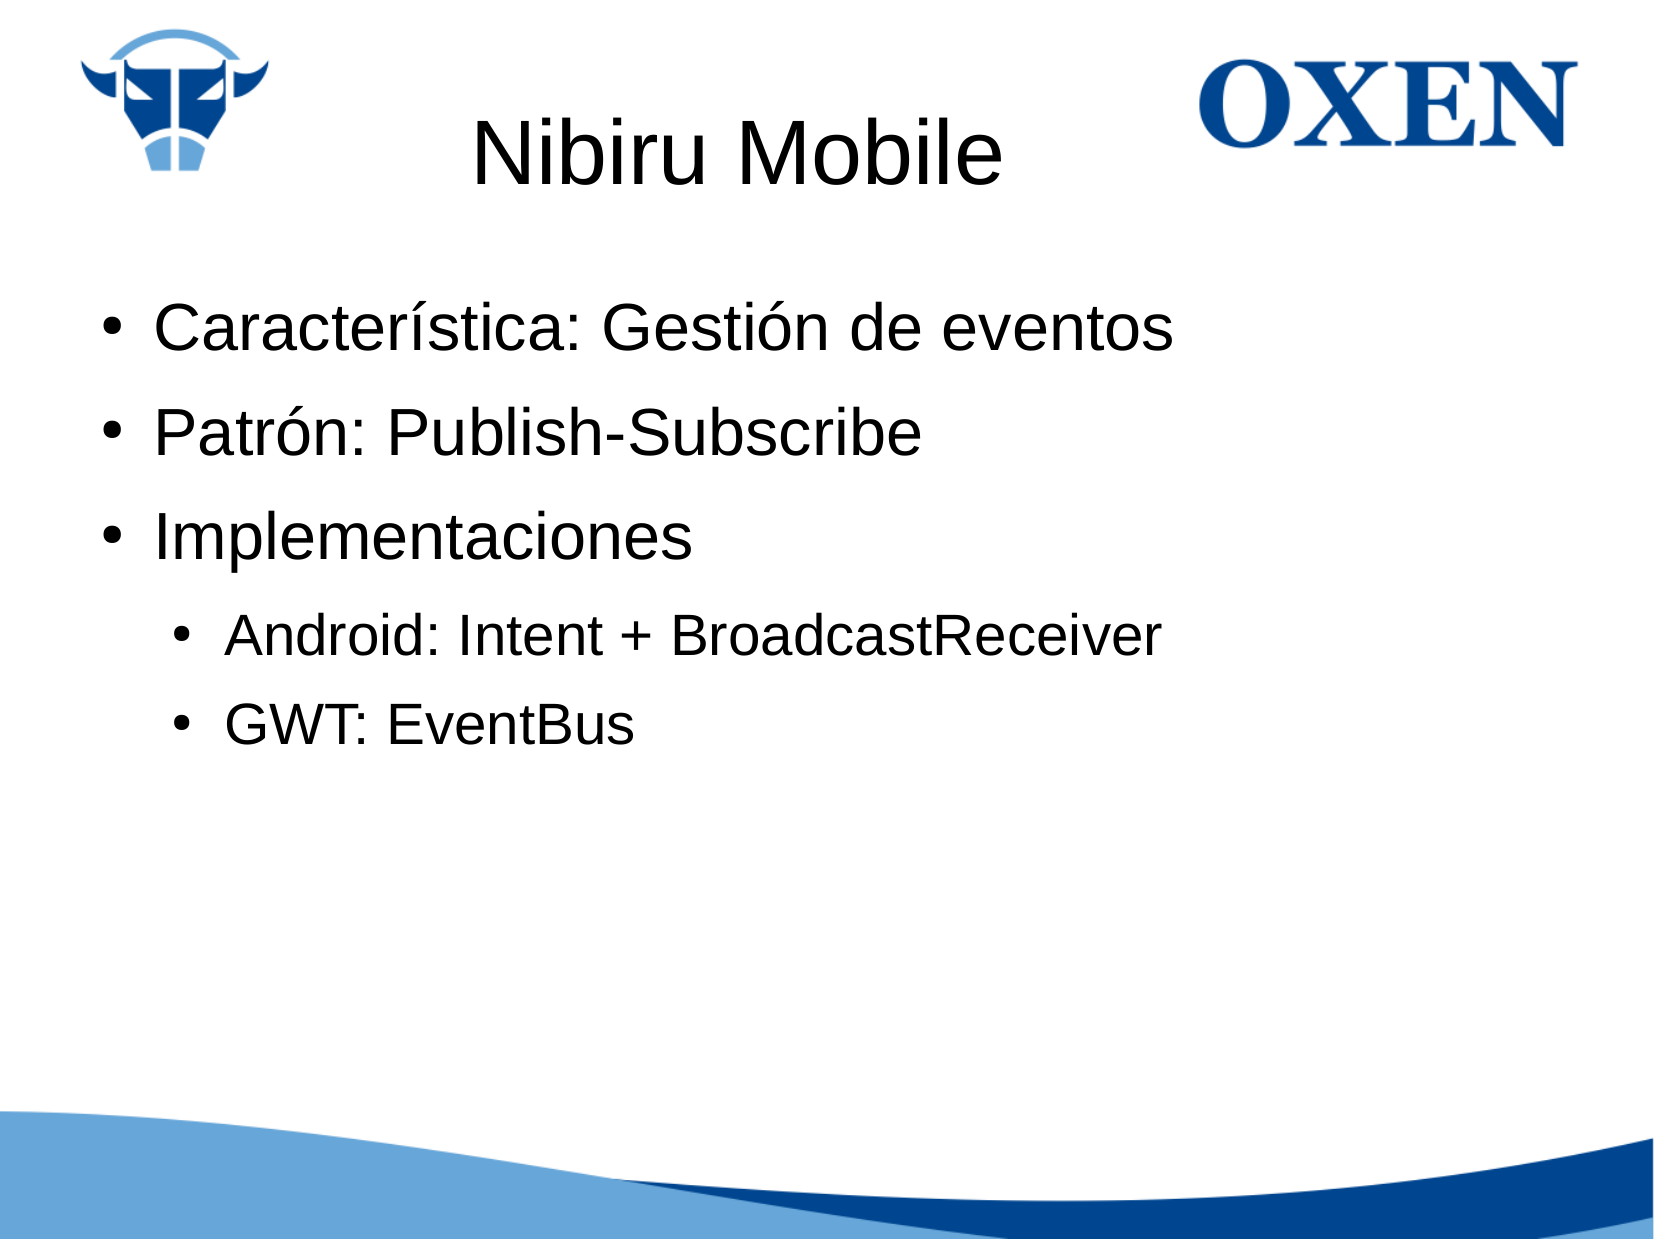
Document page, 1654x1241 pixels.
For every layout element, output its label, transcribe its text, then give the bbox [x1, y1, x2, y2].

title Nibiru Mobile [265, 49, 1211, 257]
list Característica: Gestión de eventos Patrón: Publish-Subscribe Implementaciones Android: Intent + BroadcastReceiver GWT: EventBus [82, 290, 1571, 1010]
picture [5, 11, 1654, 195]
picture [0, 1104, 1654, 1239]
